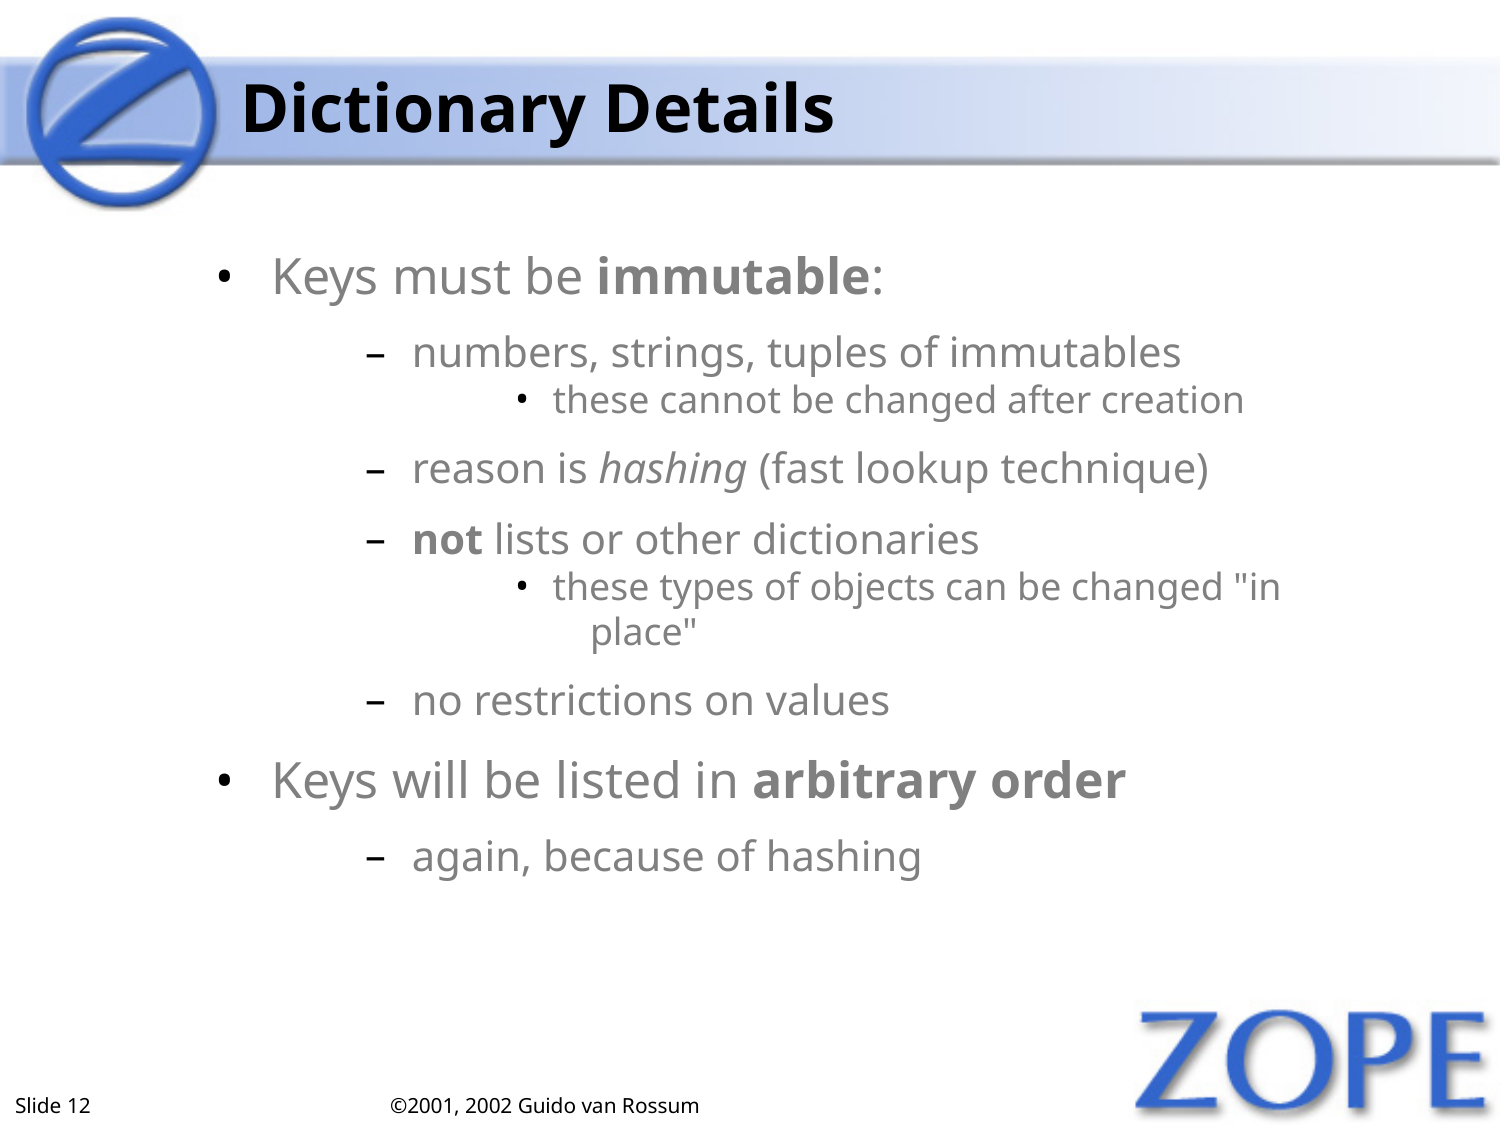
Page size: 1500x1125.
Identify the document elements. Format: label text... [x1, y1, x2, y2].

title Dictionary Details [225, 50, 1467, 163]
list Keys must be immutable: numbers, strings, tuples of immutables these cannot be changed after creation reason is hashing (fast lookup technique) not lists or other dictionaries these types of objects can be changed "in place" no restrictions on values Keys will be listed in arbitrary order again, because of hashing [200, 237, 1388, 1001]
